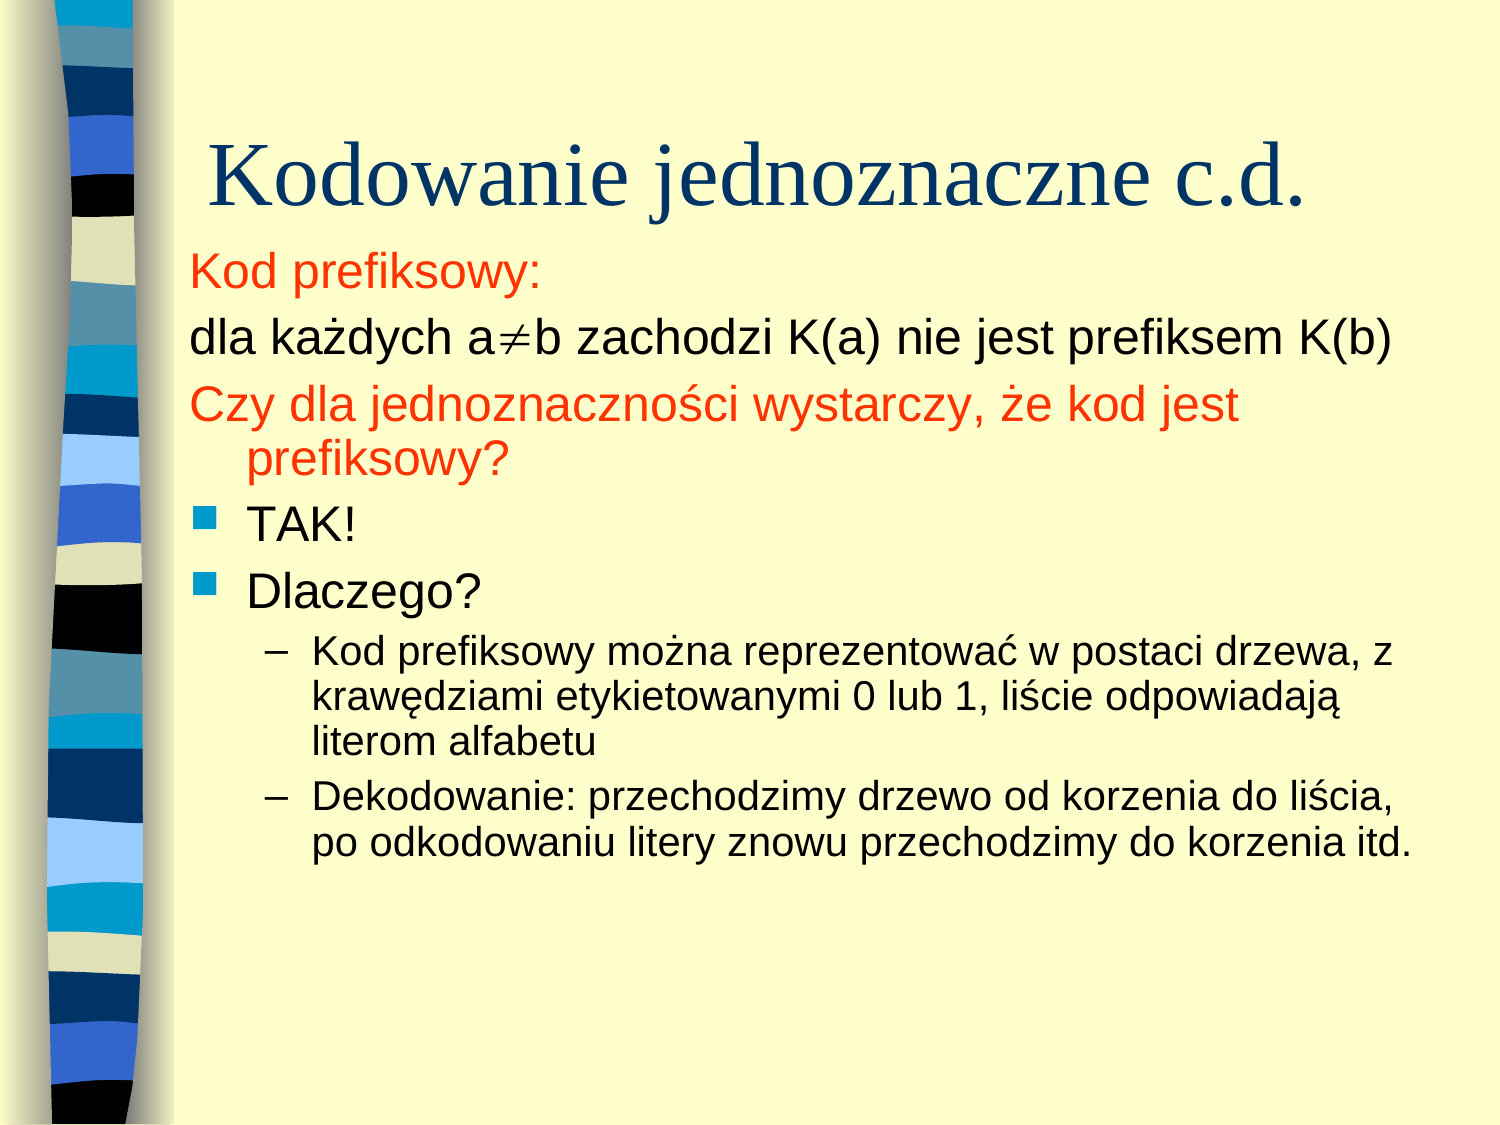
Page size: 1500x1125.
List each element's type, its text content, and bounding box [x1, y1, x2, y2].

list Kod prefiksowy: dla każdych ab zachodzi K(a) nie jest prefiksem K(b) Czy dla jednoznaczności wystarczy, że kod jest prefiksowy? TAK! Dlaczego? Kod prefiksowy można reprezentować w postaci drzewa, z krawędziami etykietowanymi 0 lub 1, liście odpowiadają literom alfabetu Dekodowanie: przechodzimy drzewo od korzenia do liścia, po odkodowaniu litery znowu przechodzimy do korzenia itd. [174, 237, 1450, 913]
title Kodowanie jednoznaczne c.d. [192, 74, 1468, 263]
